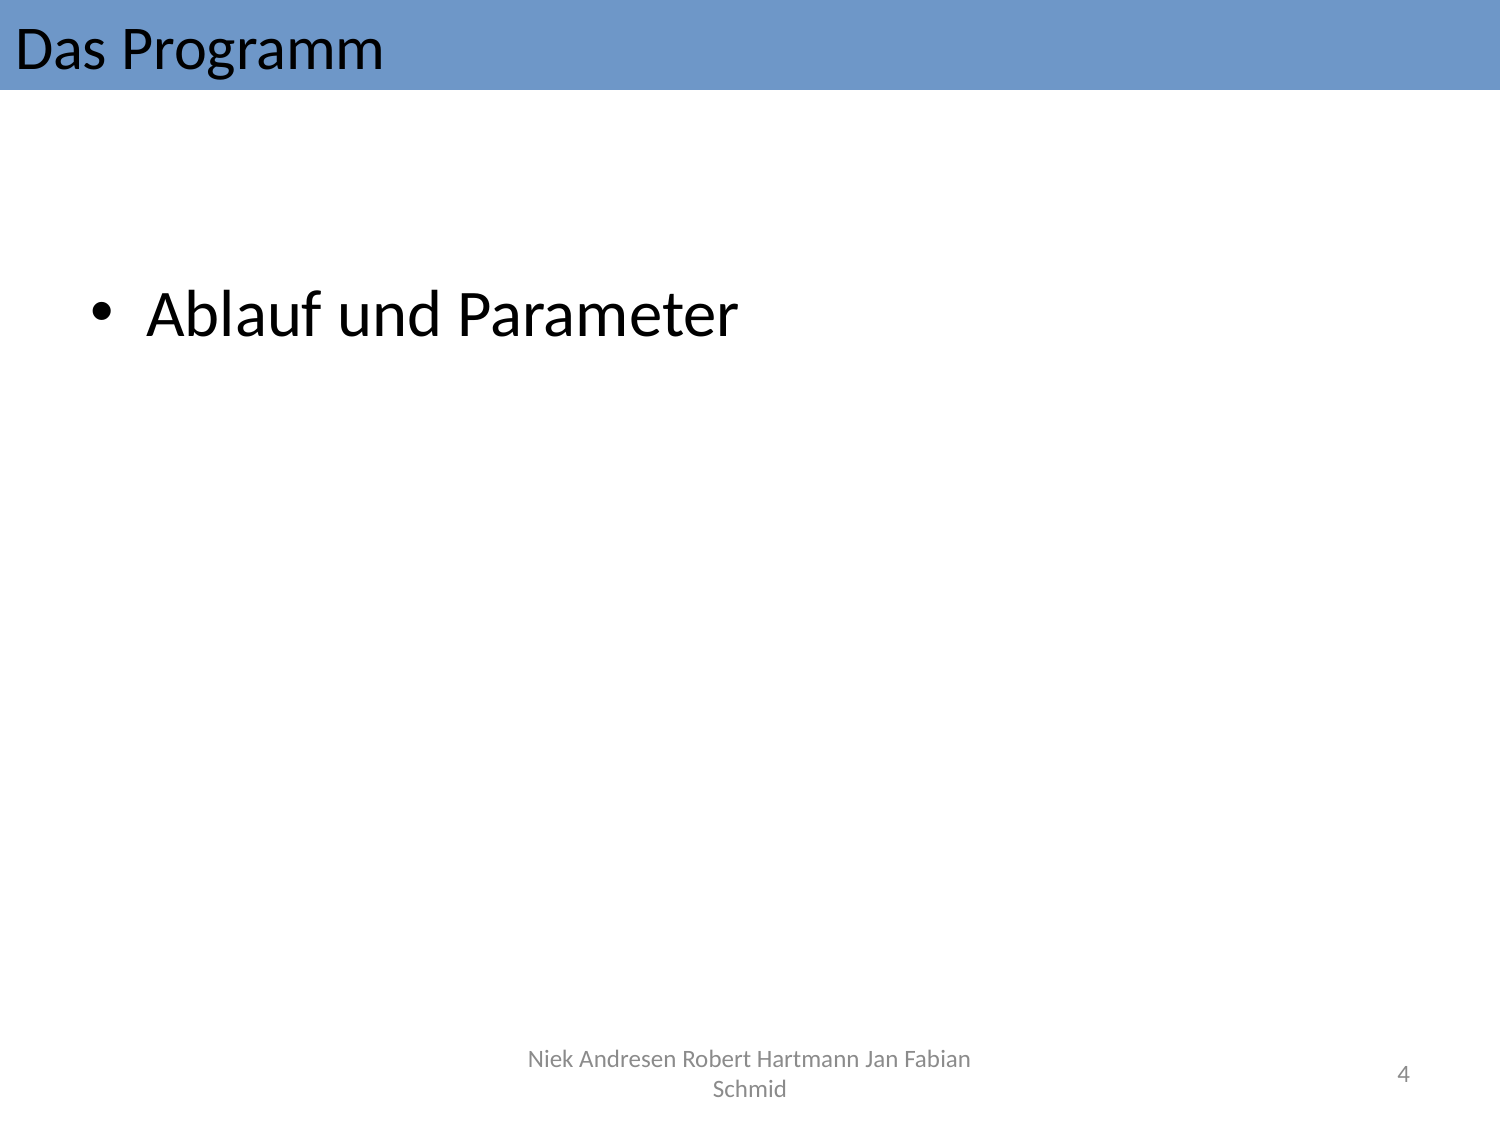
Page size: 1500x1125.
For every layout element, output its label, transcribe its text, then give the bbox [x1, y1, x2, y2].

footer Niek Andresen Robert Hartmann Jan Fabian Schmid [512, 1042, 988, 1103]
slide_number <Nummer> [1074, 1042, 1425, 1103]
list Ablauf und Parameter [75, 262, 1425, 1005]
text_box Das Programm [0, 0, 1500, 90]
